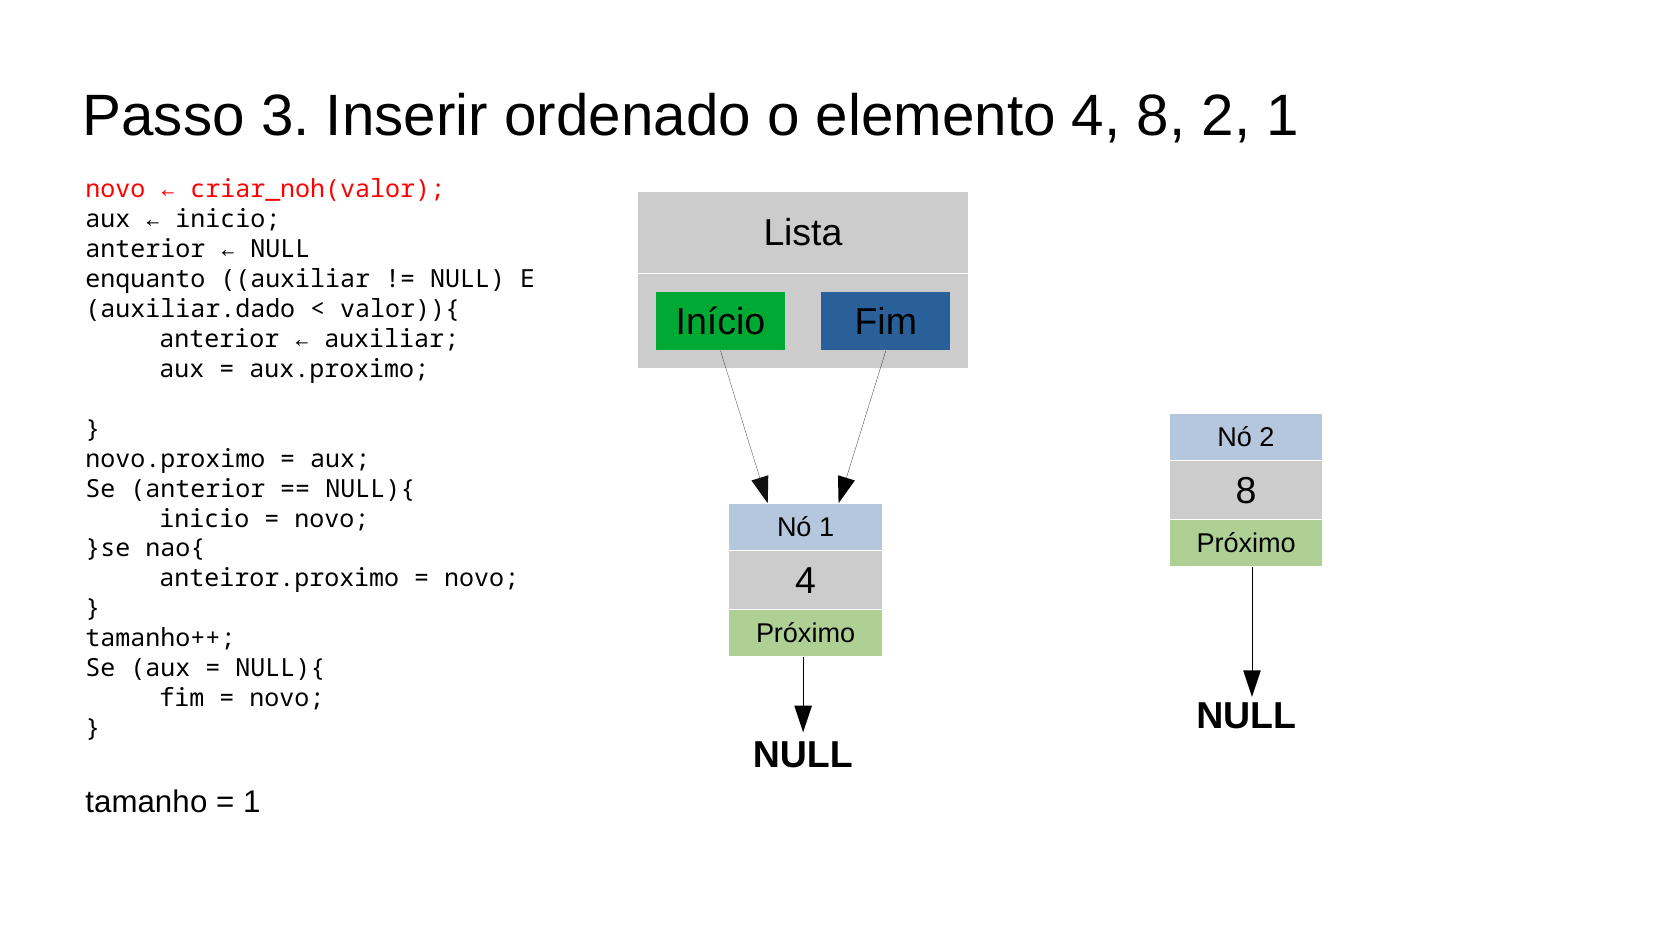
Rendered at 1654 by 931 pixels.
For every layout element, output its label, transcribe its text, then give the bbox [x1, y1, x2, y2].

text_box Início [655, 291, 786, 351]
text_box Próximo [728, 609, 883, 657]
text_box Nó 2 [1169, 413, 1323, 461]
text_box NULL [1181, 687, 1312, 745]
text_box tamanho = 1 [70, 779, 276, 827]
text_box Lista [637, 191, 969, 273]
text_box [637, 273, 969, 369]
text_box 8 [1169, 461, 1323, 519]
text_box Próximo [1169, 519, 1323, 567]
title Passo 3. Inserir ordenado o elemento 4, 8, 2, 1 [82, 37, 1571, 193]
text_box Fim [820, 291, 951, 351]
text_box NULL [738, 726, 868, 784]
text_box novo ← criar_noh(valor); aux ← inicio; anterior ← NULL enquanto ((auxiliar != NULL) E (auxiliar.dado < valor)){ anterior ← auxiliar; aux = aux.proximo; } novo.proximo = aux; Se (anterior == NULL){ inicio = novo; }se nao{ anteiror.proximo = novo; } tamanho++; Se (aux = NULL){ fim = novo; } [70, 165, 615, 779]
text_box Nó 1 [728, 503, 883, 551]
text_box 4 [728, 551, 883, 609]
